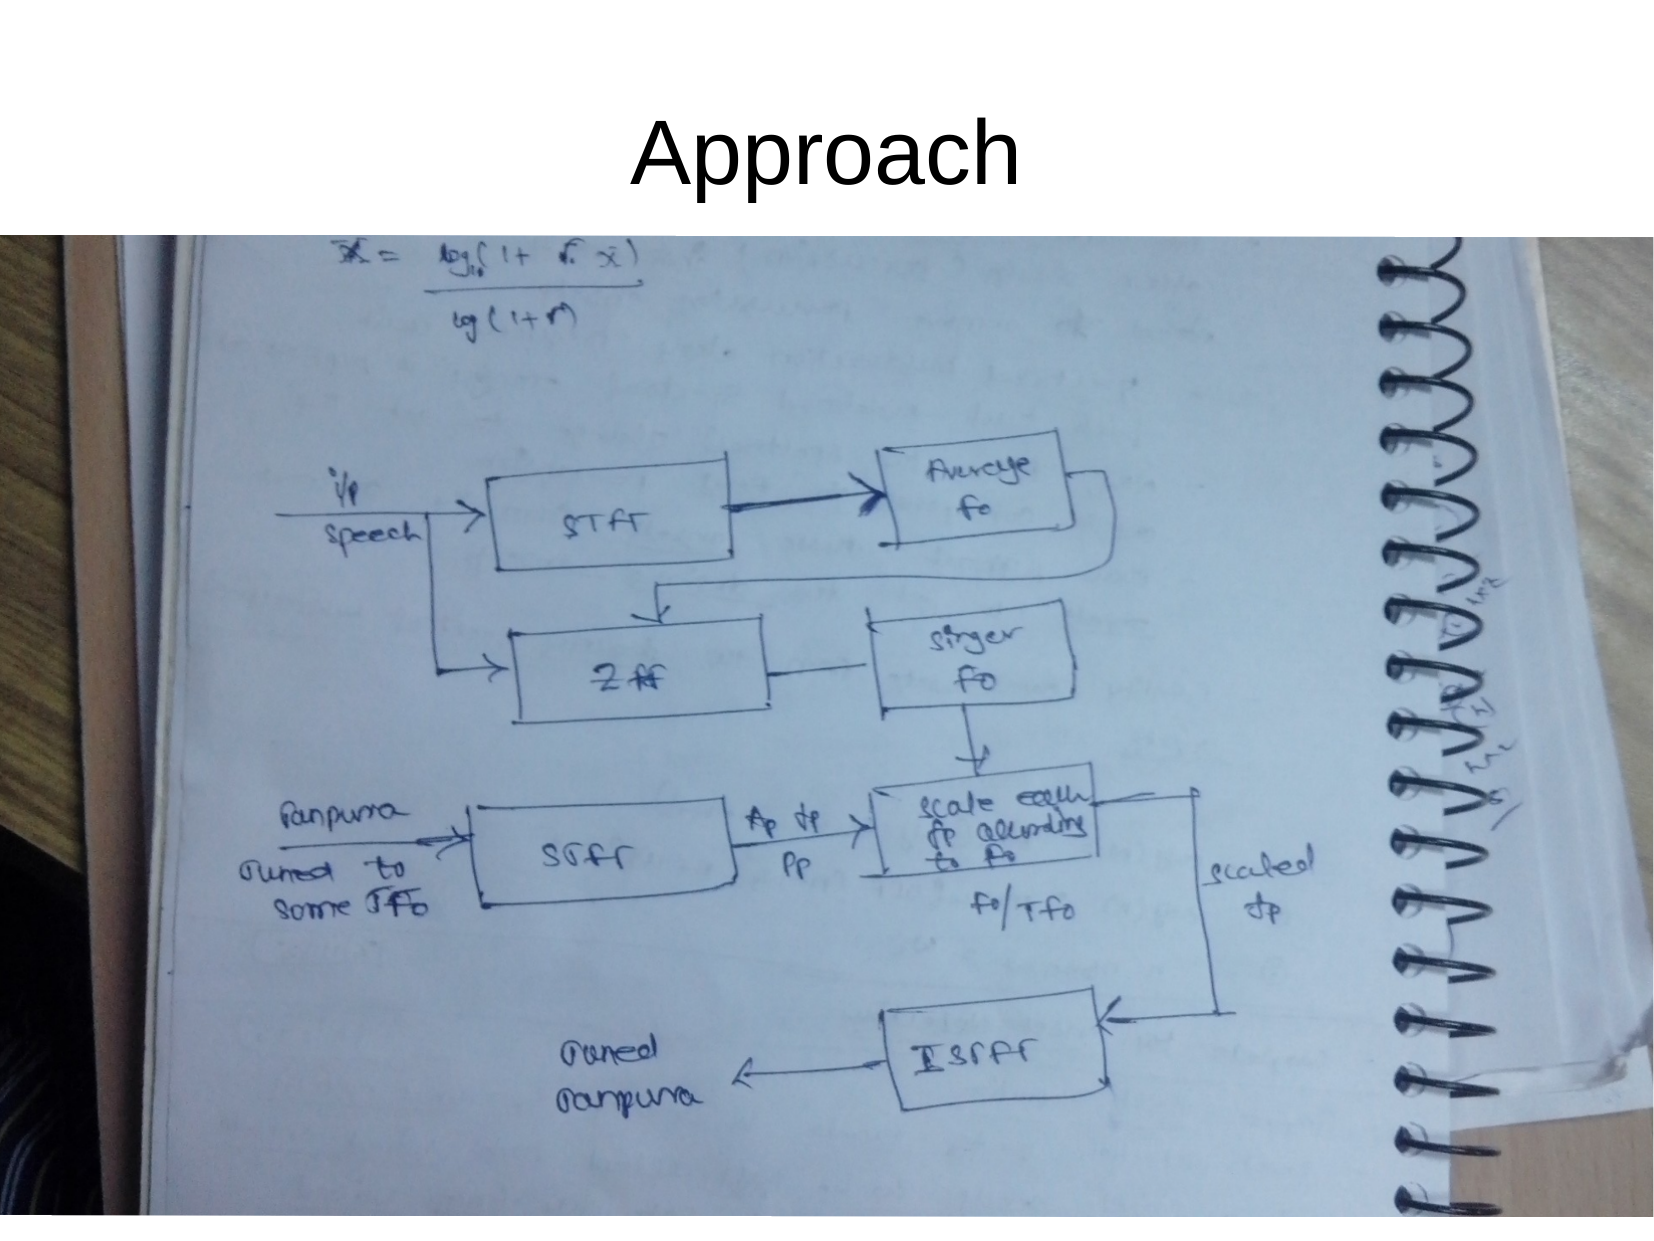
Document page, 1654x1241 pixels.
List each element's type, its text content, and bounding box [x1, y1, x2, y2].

picture [0, 234, 1654, 1217]
title Approach [82, 49, 1571, 236]
